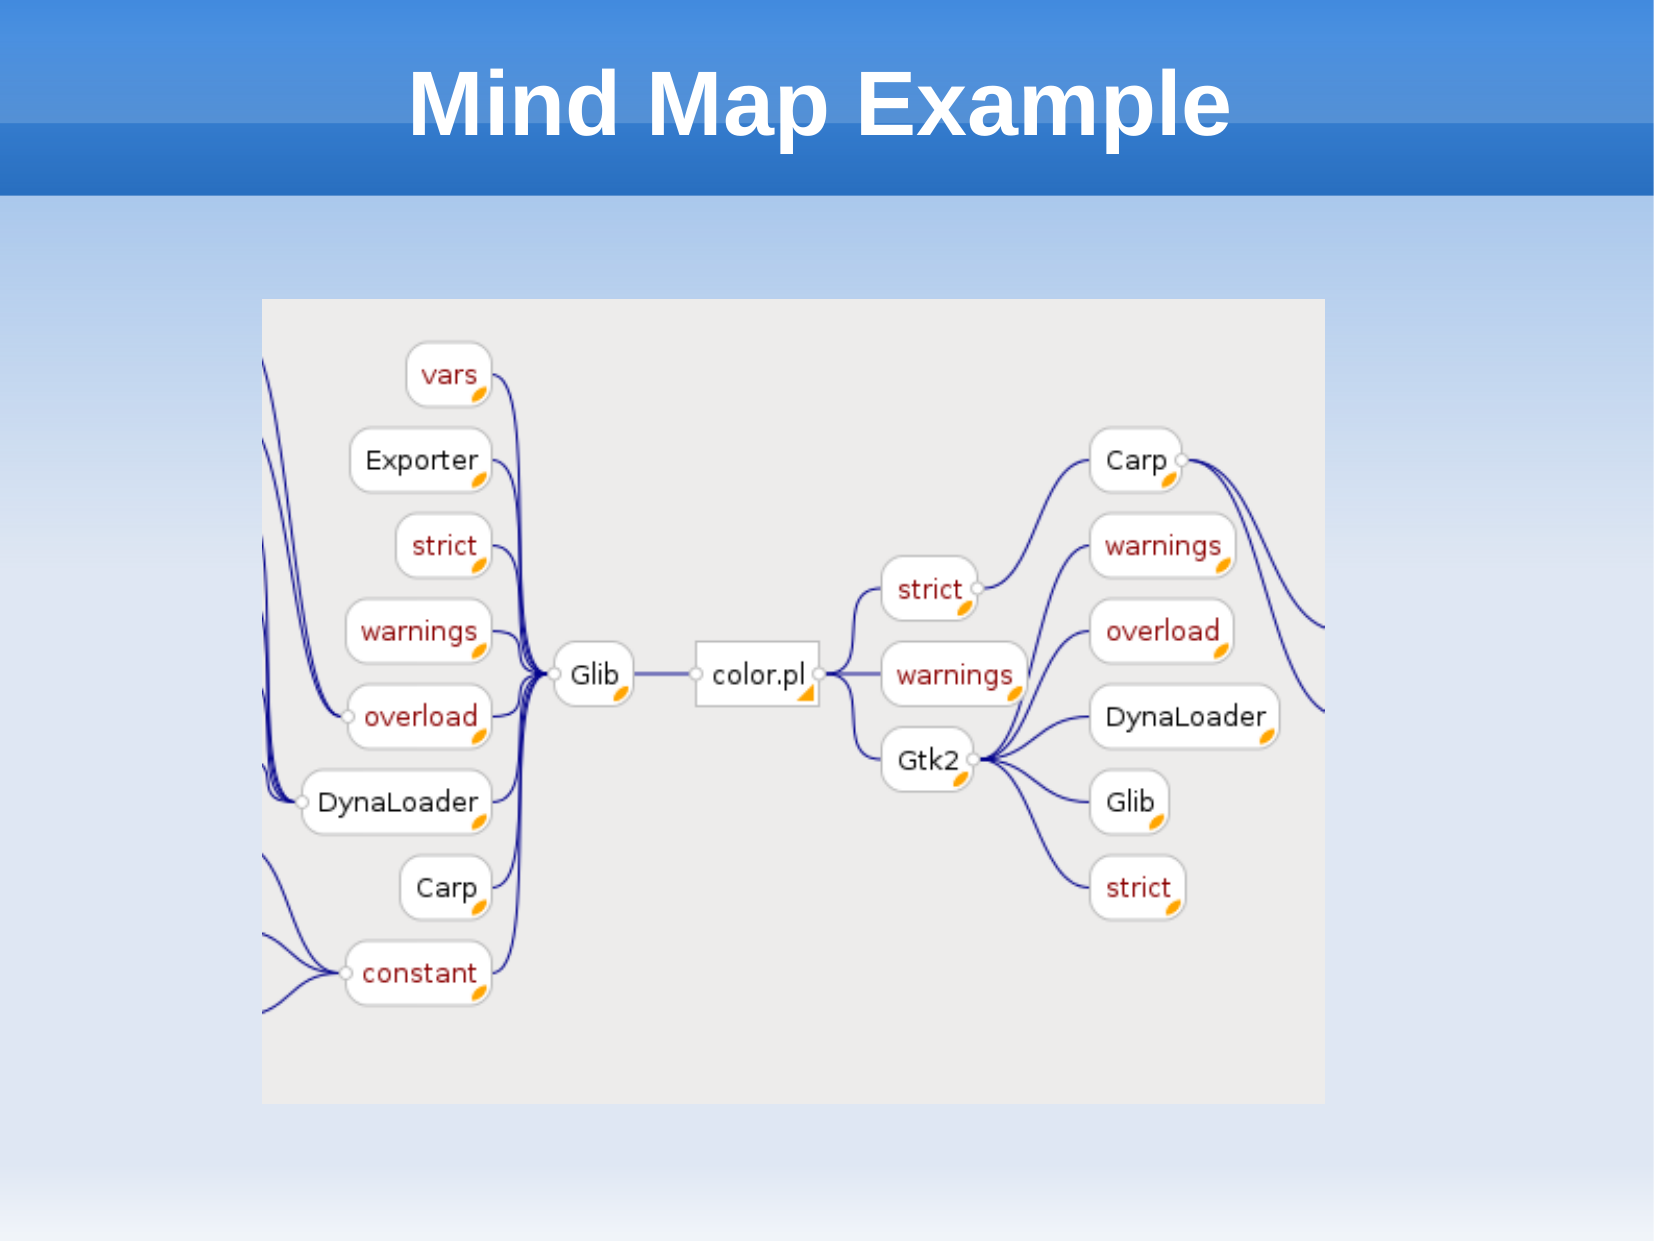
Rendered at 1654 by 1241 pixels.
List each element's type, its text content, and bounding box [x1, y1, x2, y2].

picture [0, 0, 1654, 1241]
title Mind Map Example [76, 7, 1565, 200]
